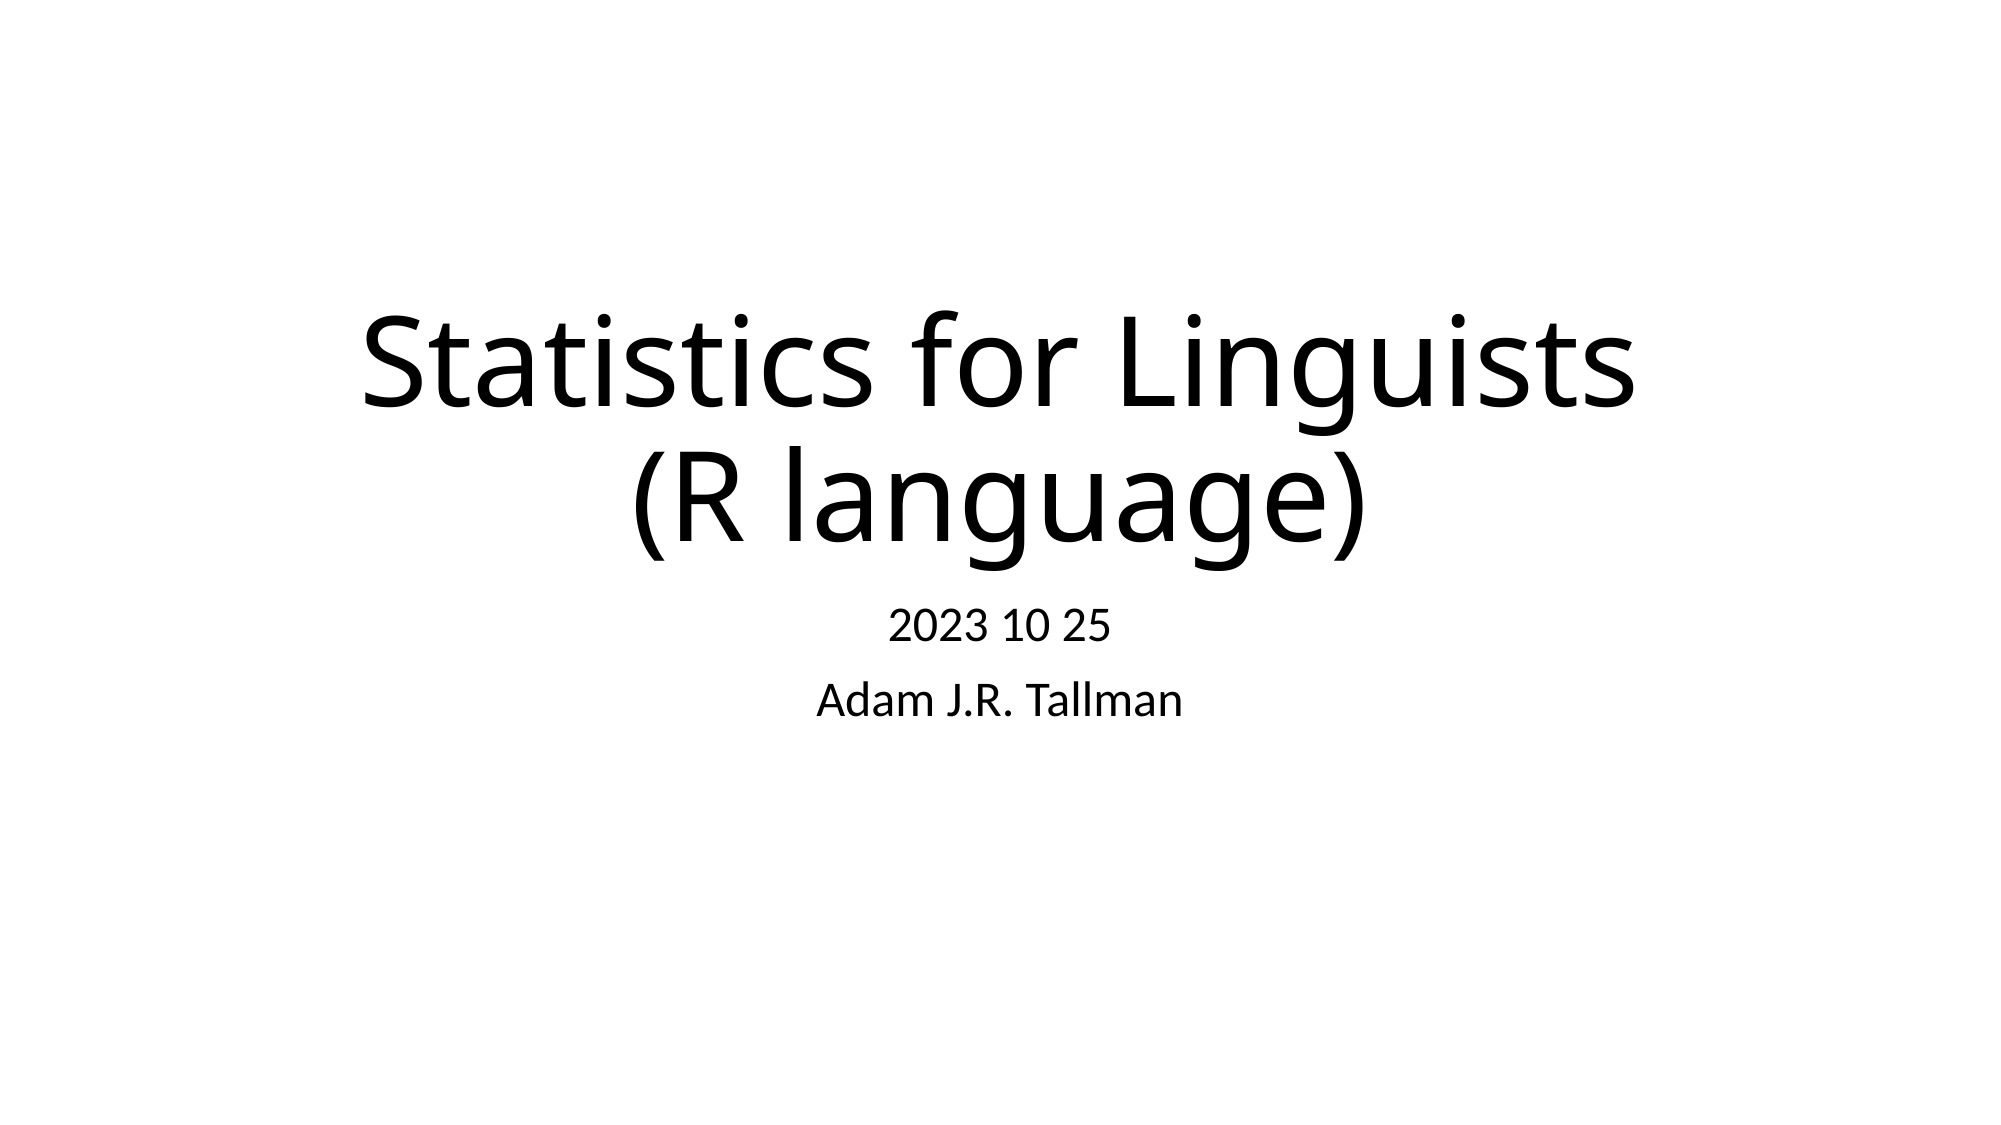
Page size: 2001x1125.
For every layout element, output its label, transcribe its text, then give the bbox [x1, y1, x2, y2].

subtitle 2023 10 25 Adam J.R. Tallman [249, 590, 1750, 863]
title Statistics for Linguists (R language) [249, 184, 1750, 576]
